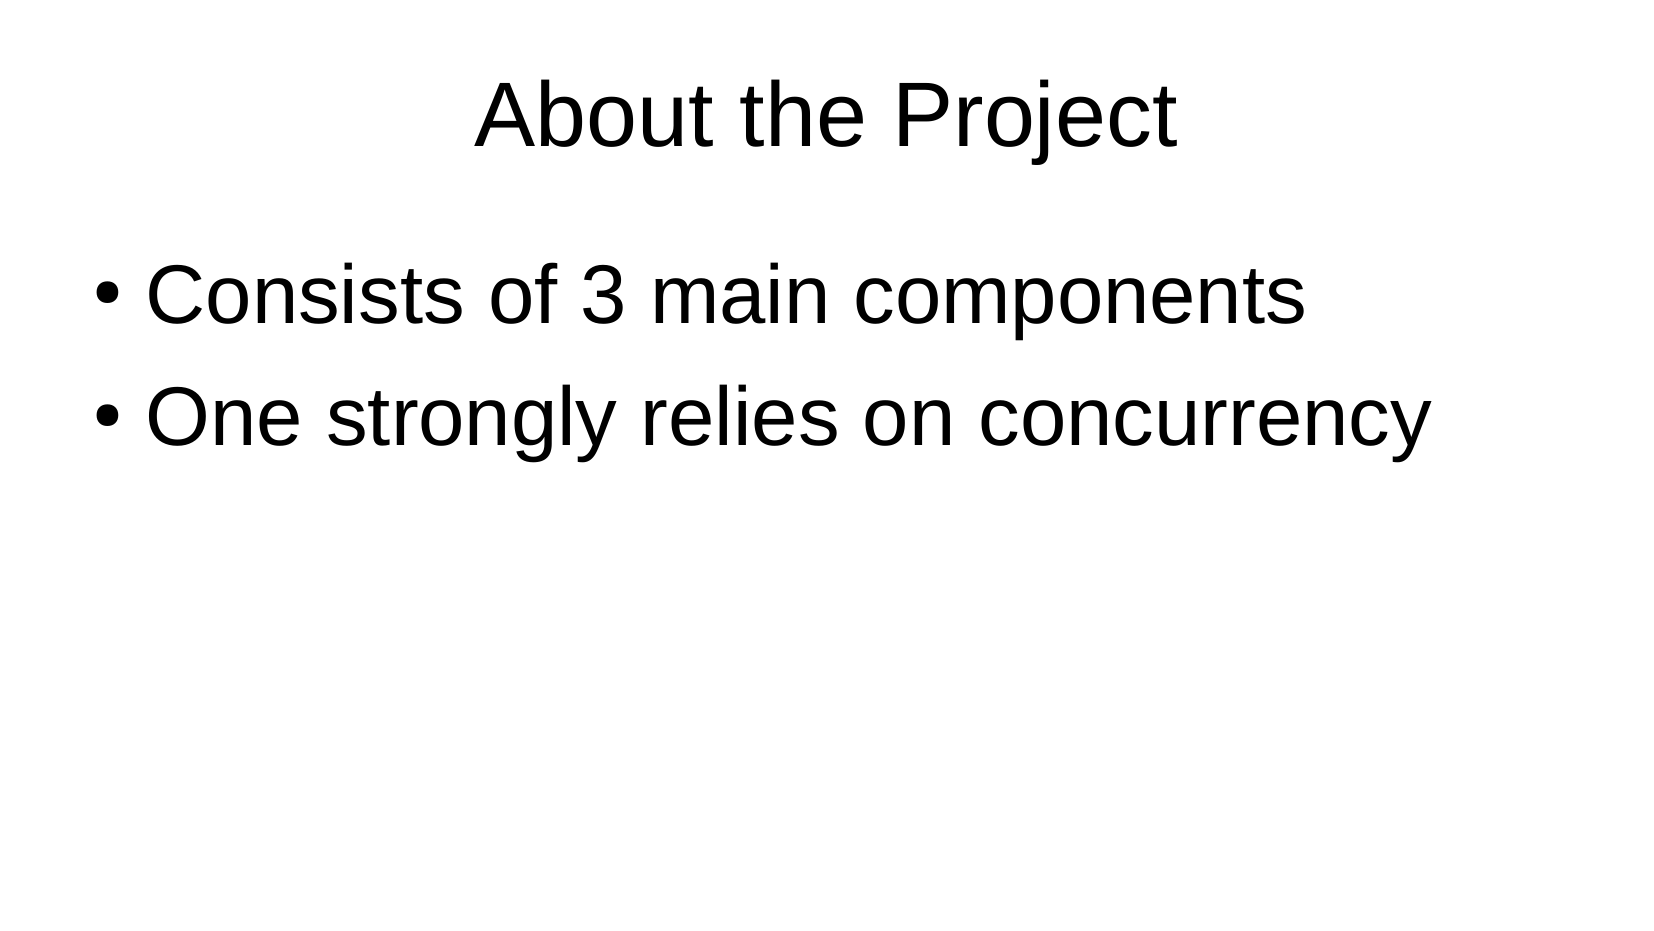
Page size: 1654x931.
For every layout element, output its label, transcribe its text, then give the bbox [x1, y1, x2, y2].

title About the Project [82, 37, 1571, 193]
list Consists of 3 main components One strongly relies on concurrency [75, 248, 1613, 788]
